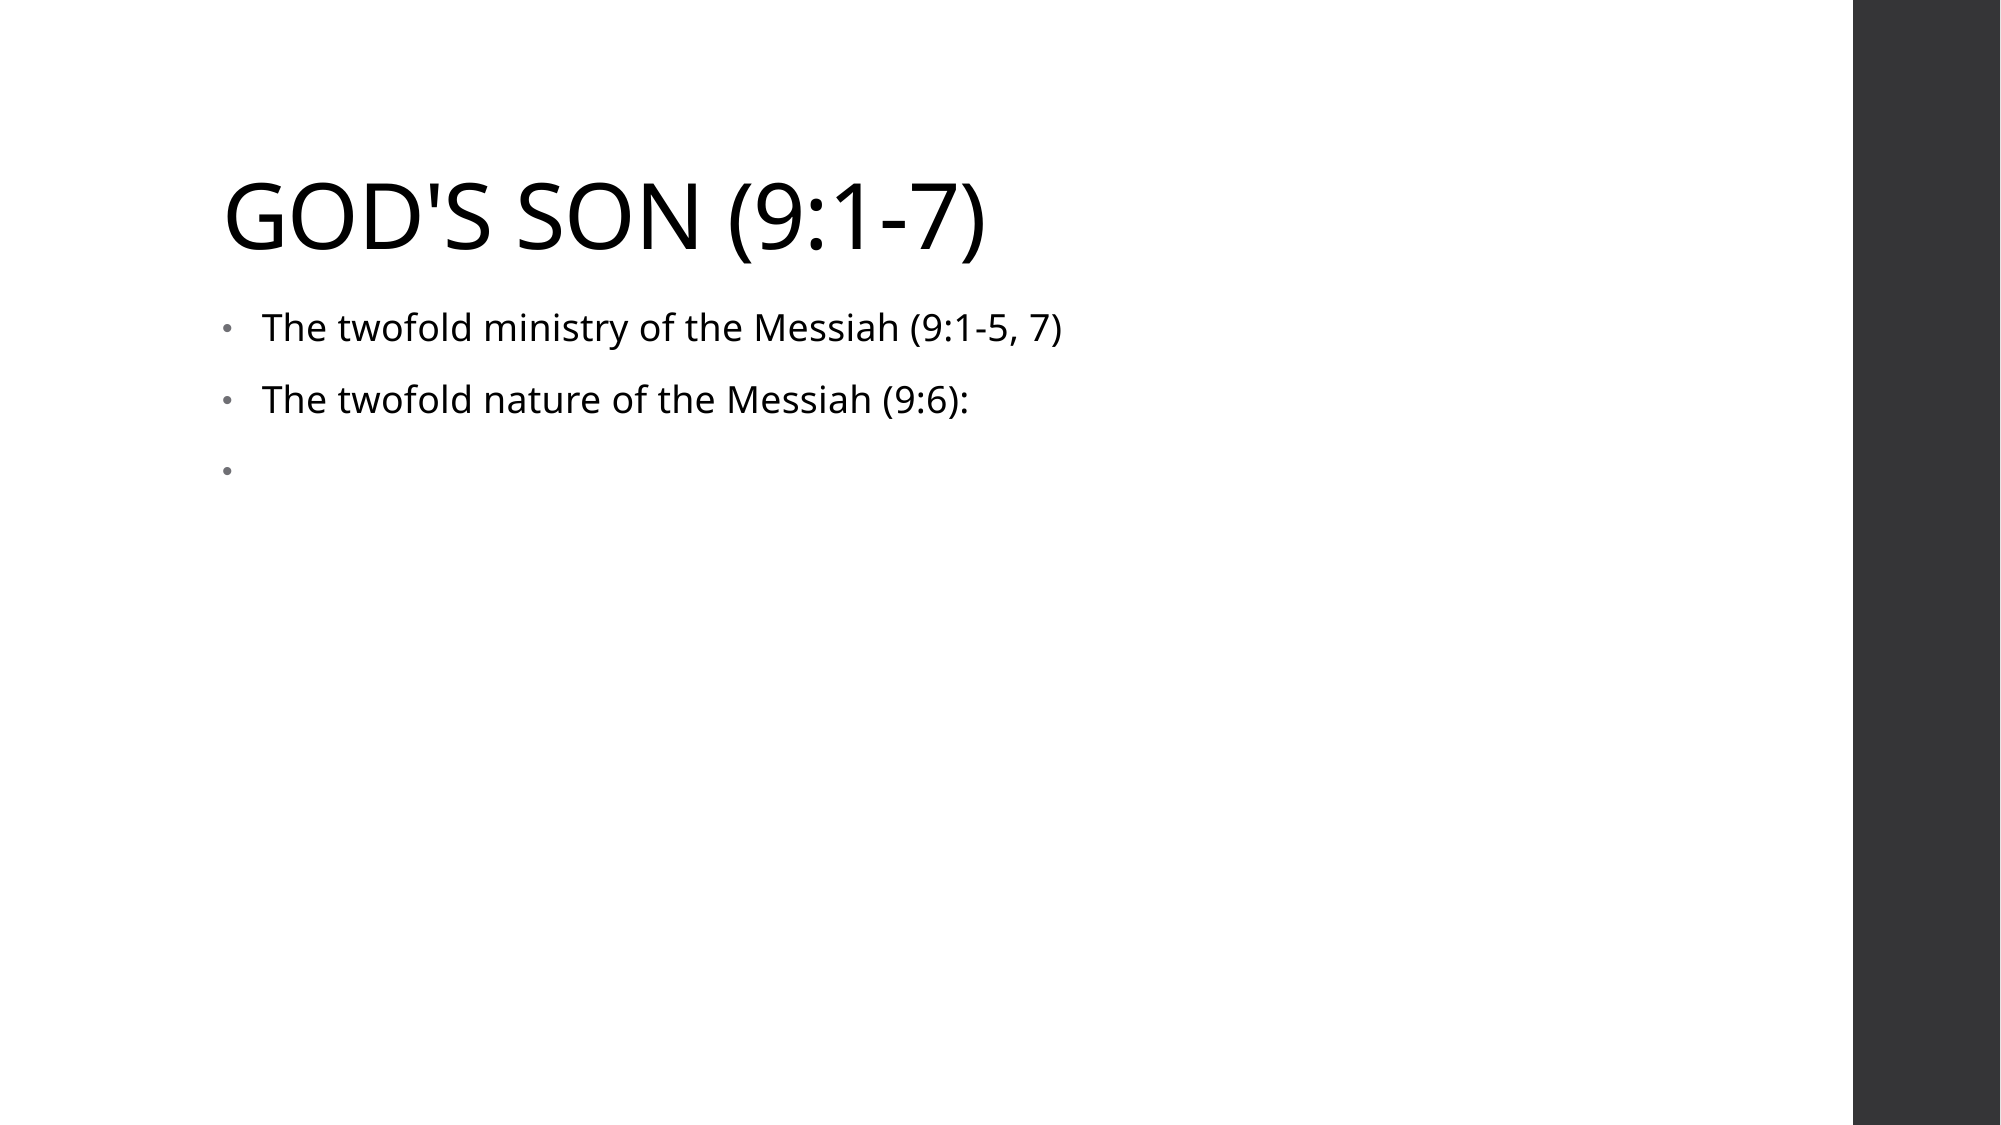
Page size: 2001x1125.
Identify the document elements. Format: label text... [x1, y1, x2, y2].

title GOD'S SON (9:1-7) [206, 60, 1797, 278]
list The twofold ministry of the Messiah (9:1-5, 7) The twofold nature of the Messiah (9:6): [206, 299, 1617, 1014]
